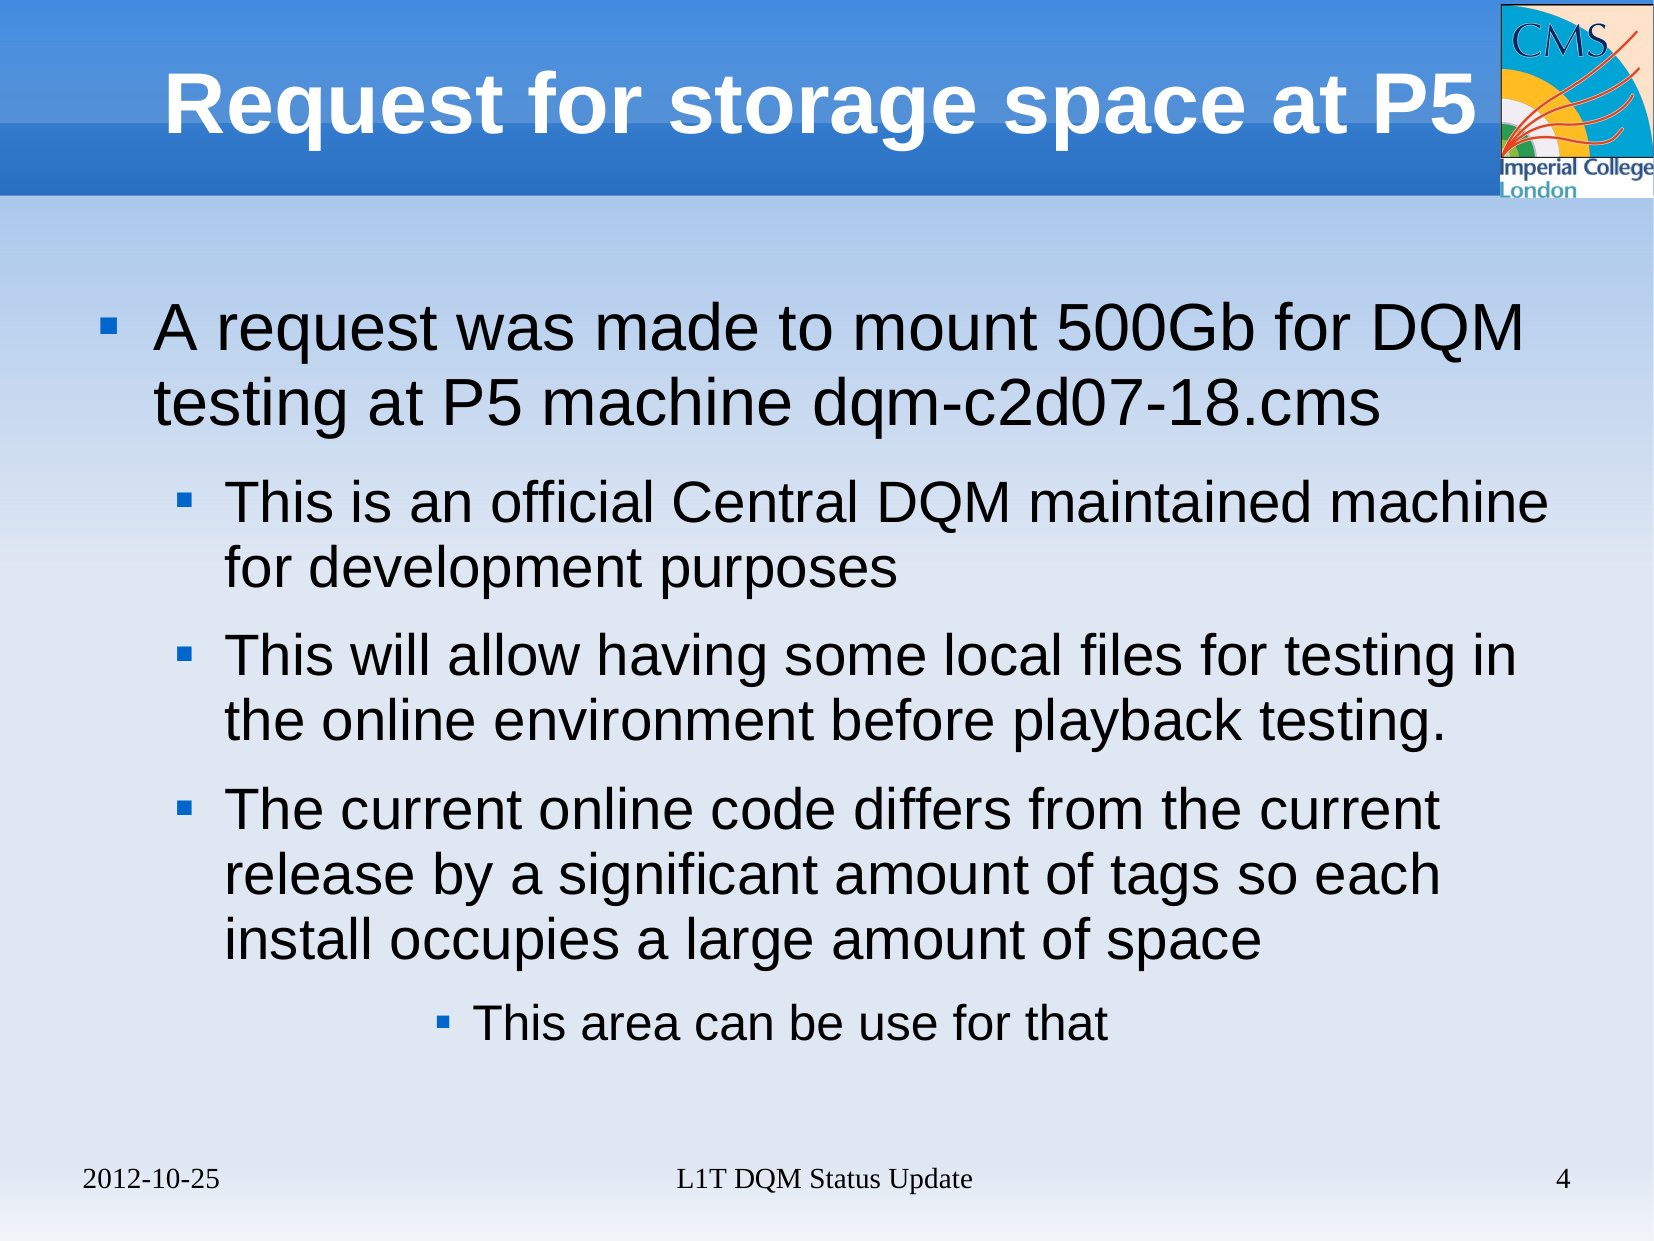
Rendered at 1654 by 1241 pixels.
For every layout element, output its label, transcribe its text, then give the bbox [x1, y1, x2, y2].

title Request for storage space at P5 [76, 0, 1565, 208]
picture [0, 0, 1654, 1241]
list A request was made to mount 500Gb for DQM testing at P5 machine dqm-c2d07-18.cms This is an official Central DQM maintained machine for development purposes This will allow having some local files for testing in the online environment before playback testing. The current online code differs from the current release by a significant amount of tags so each install occupies a large amount of space This area can be use for that [82, 290, 1571, 1109]
